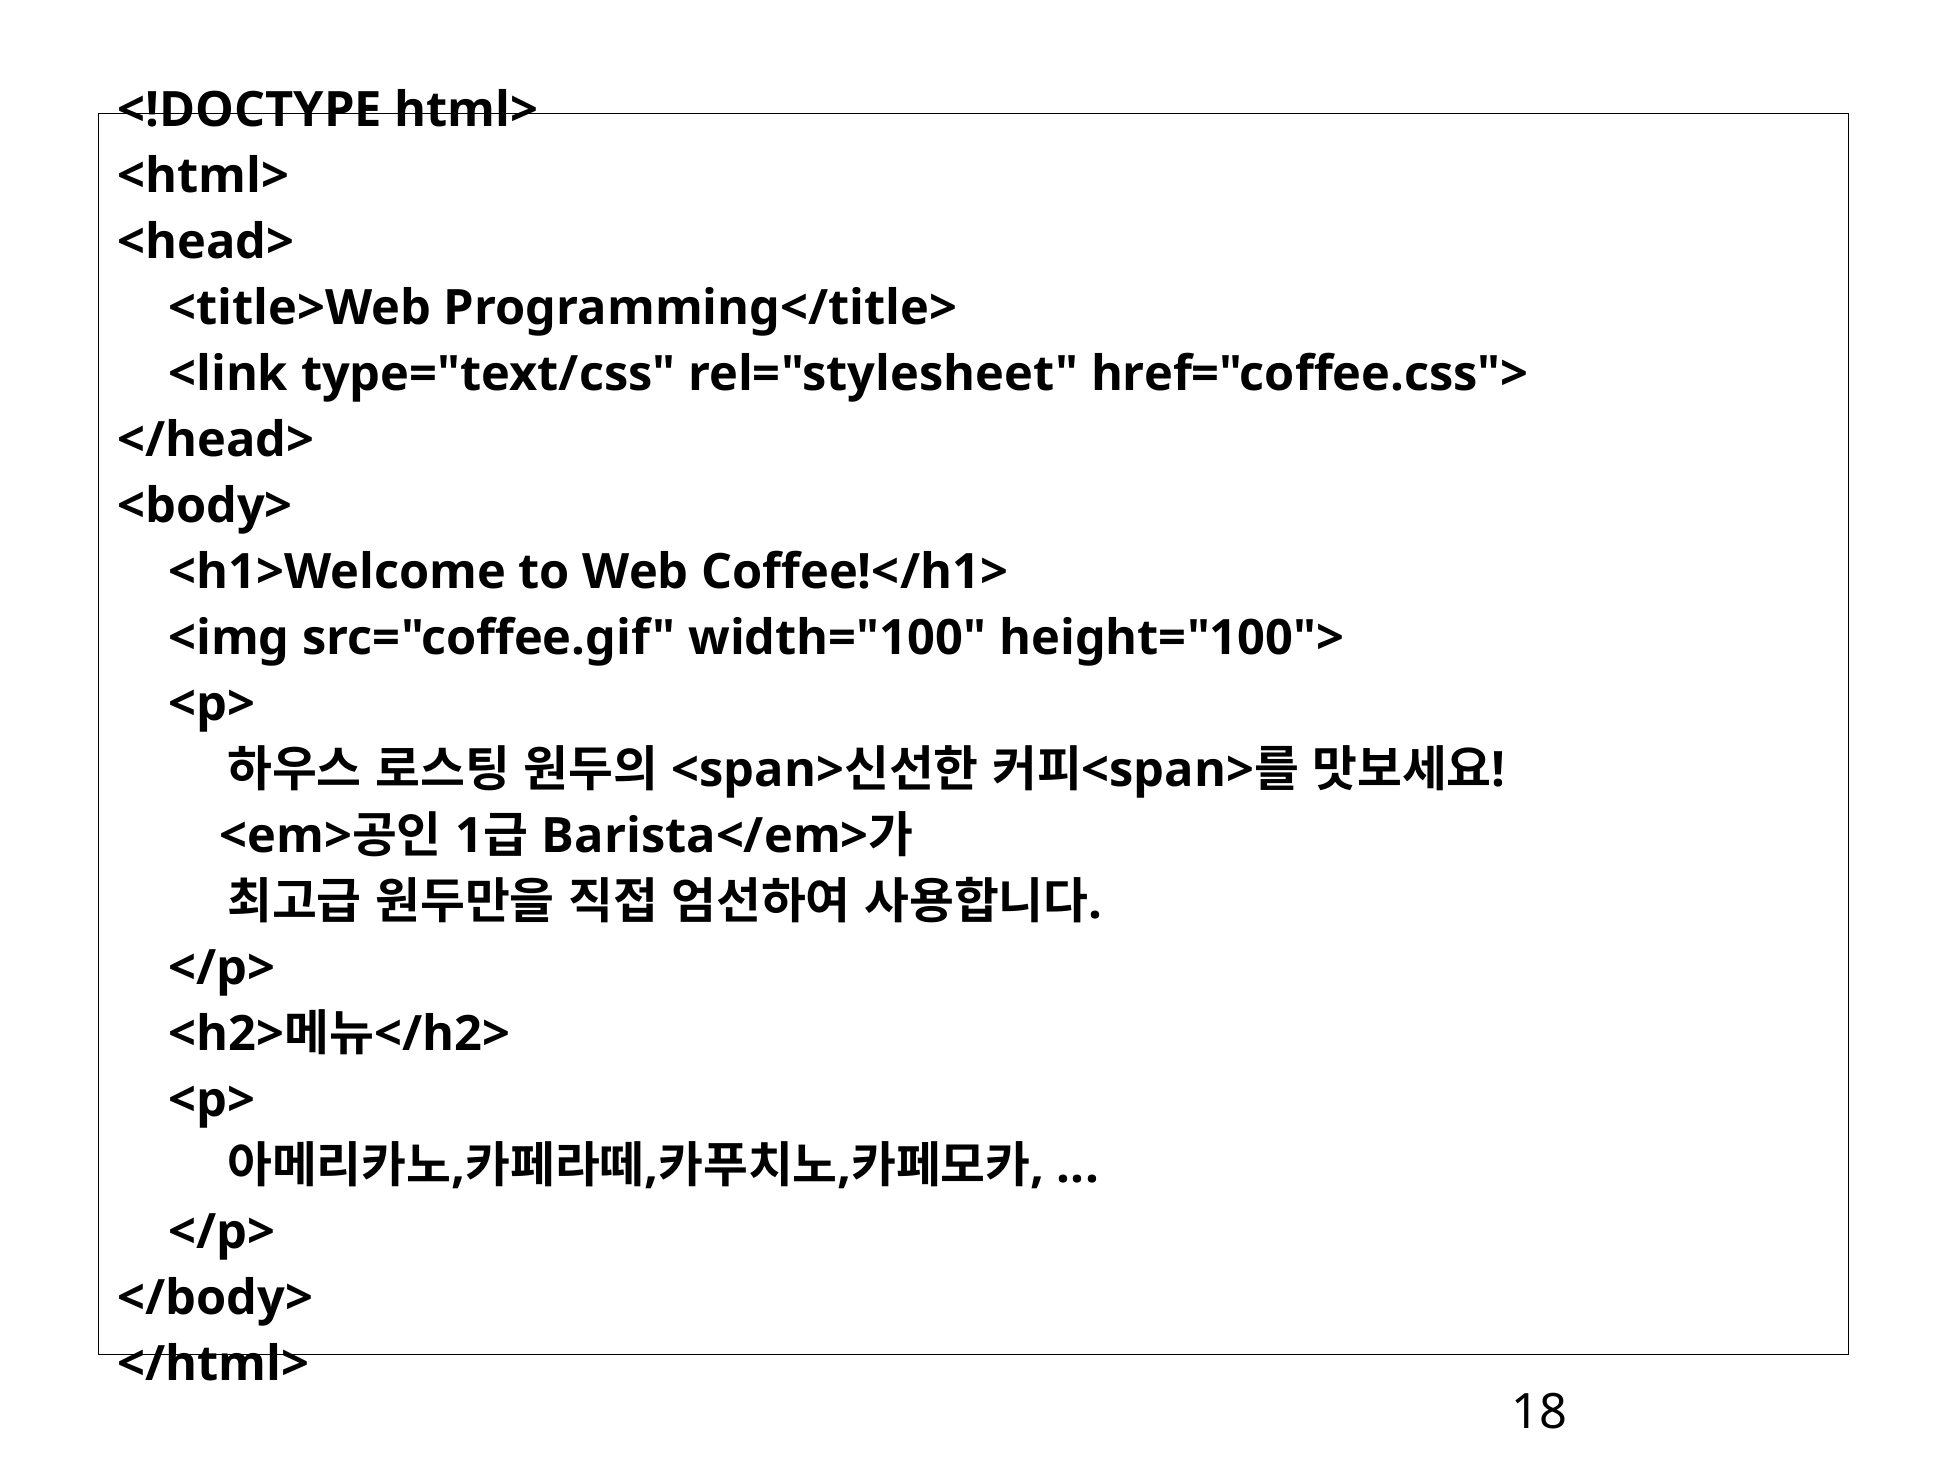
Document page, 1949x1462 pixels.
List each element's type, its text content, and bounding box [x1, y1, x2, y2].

slide_number <숫자> [1496, 1372, 1899, 1462]
text_box <!DOCTYPE html> <html> <head> <title>Web Programming</title> <link type="text/css" rel="stylesheet" href="coffee.css"> </head> <body> <h1>Welcome to Web Coffee!</h1> <img src="coffee.gif" width="100" height="100"> <p> 하우스 로스팅 원두의 <span>신선한 커피<span>를 맛보세요! <em>공인 1급 Barista</em>가 최고급 원두만을 직접 엄선하여 사용합니다. </p> <h2>메뉴</h2> <p> 아메리카노,카페라떼,카푸치노,카페모카, ... </p> </body> </html> [98, 113, 1849, 1355]
